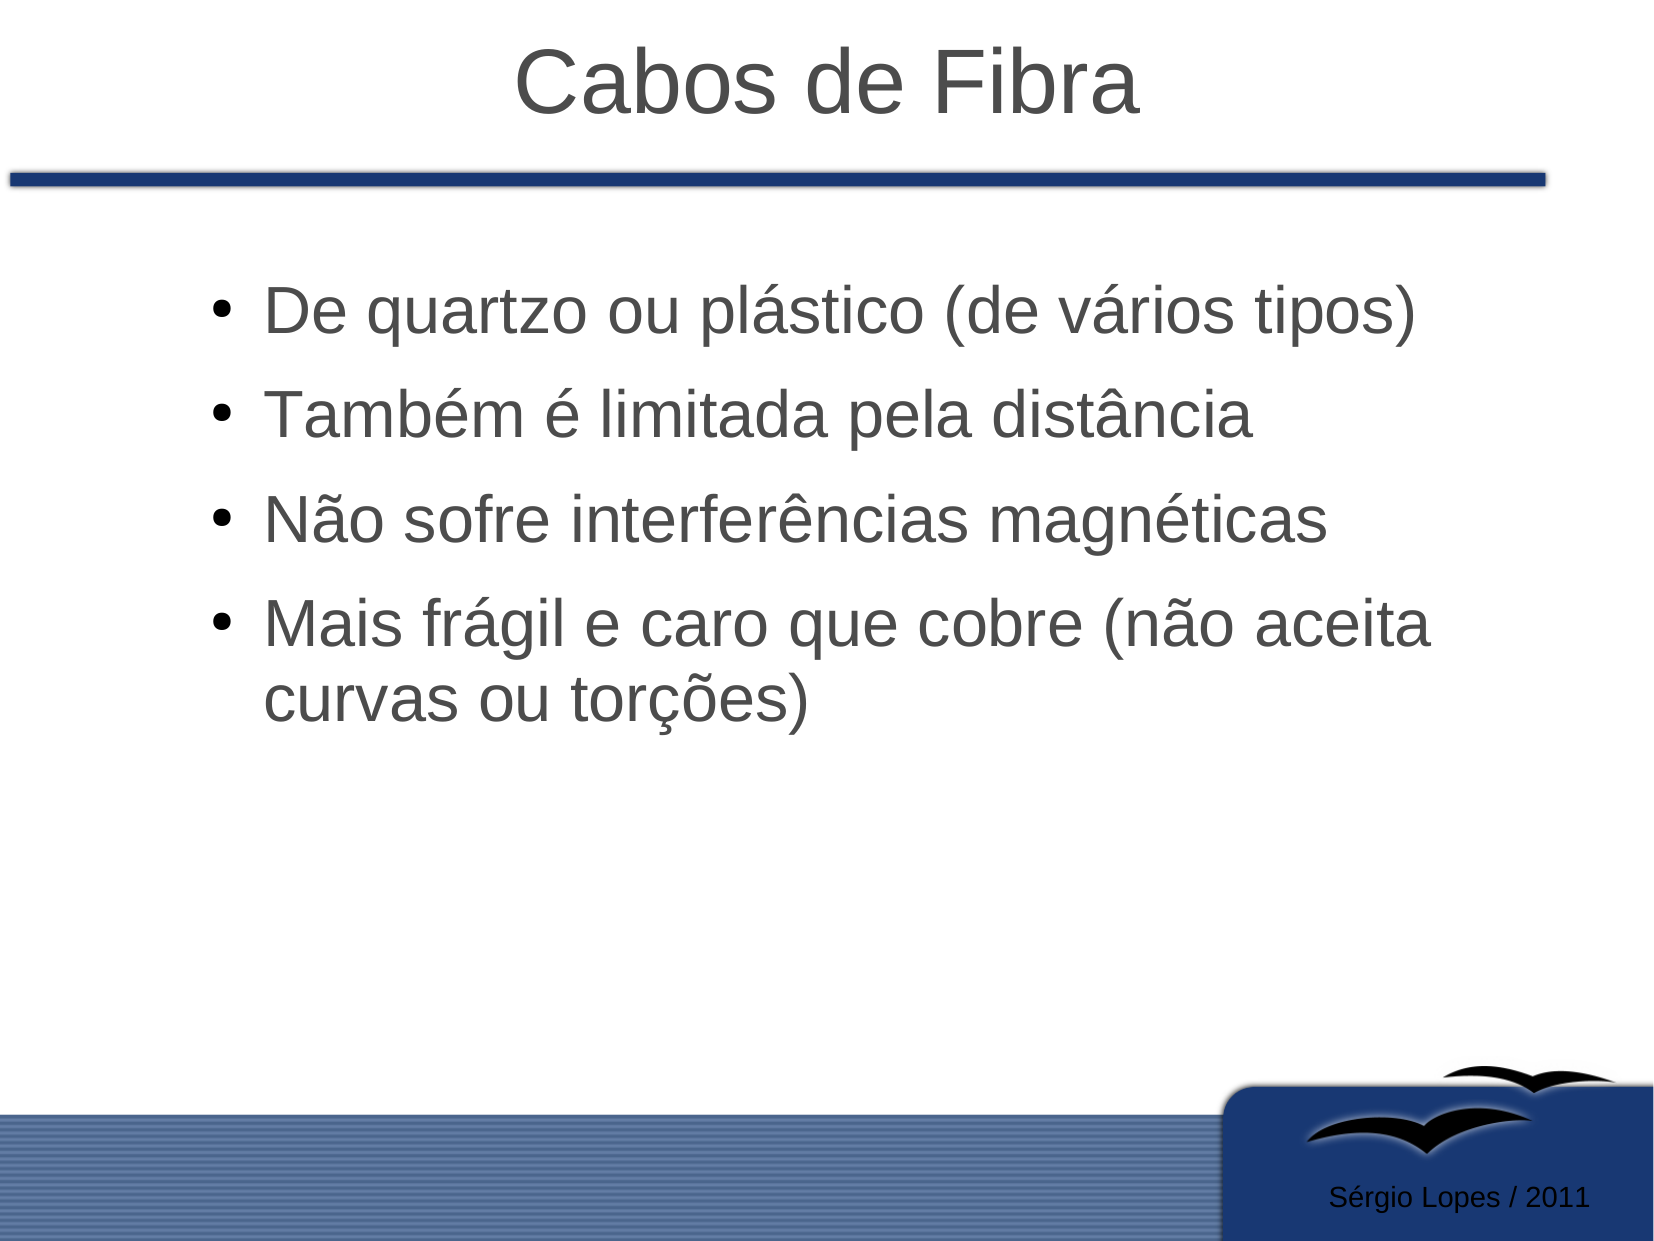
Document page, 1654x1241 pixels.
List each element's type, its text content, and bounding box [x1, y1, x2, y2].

title Cabos de Fibra [121, 0, 1534, 164]
list De quartzo ou plástico (de vários tipos) Também é limitada pela distância Não sofre interferências magnéticas Mais frágil e caro que cobre (não aceita curvas ou torções) [121, 273, 1534, 1056]
text_box Sérgio Lopes / 2011 [1328, 1181, 1588, 1214]
picture [0, 0, 1654, 1241]
